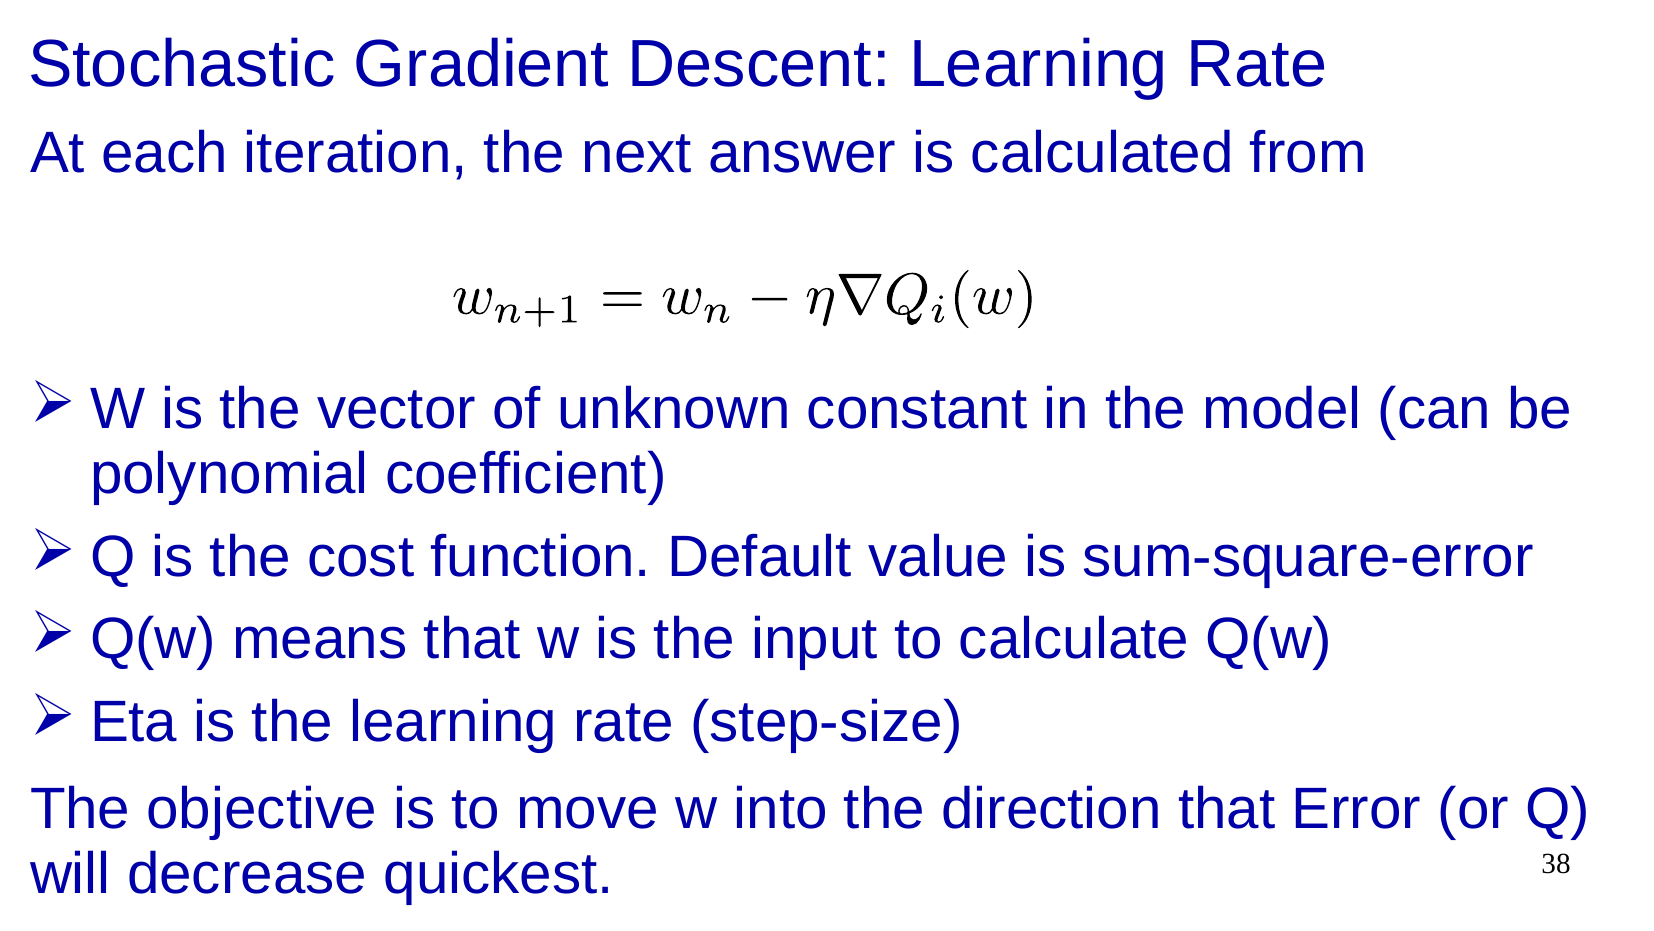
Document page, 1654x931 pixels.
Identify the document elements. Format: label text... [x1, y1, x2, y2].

list At each iteration, the next answer is calculated from W is the vector of unknown constant in the model (can be polynomial coefficient) Q is the cost function. Default value is sum-square-error Q(w) means that w is the input to calculate Q(w) Eta is the learning rate (step-size) The objective is to move w into the direction that Error (or Q) will decrease quickest. [30, 120, 1645, 916]
title Stochastic Gradient Descent: Learning Rate [28, 21, 1626, 106]
text_box [451, 270, 1038, 329]
